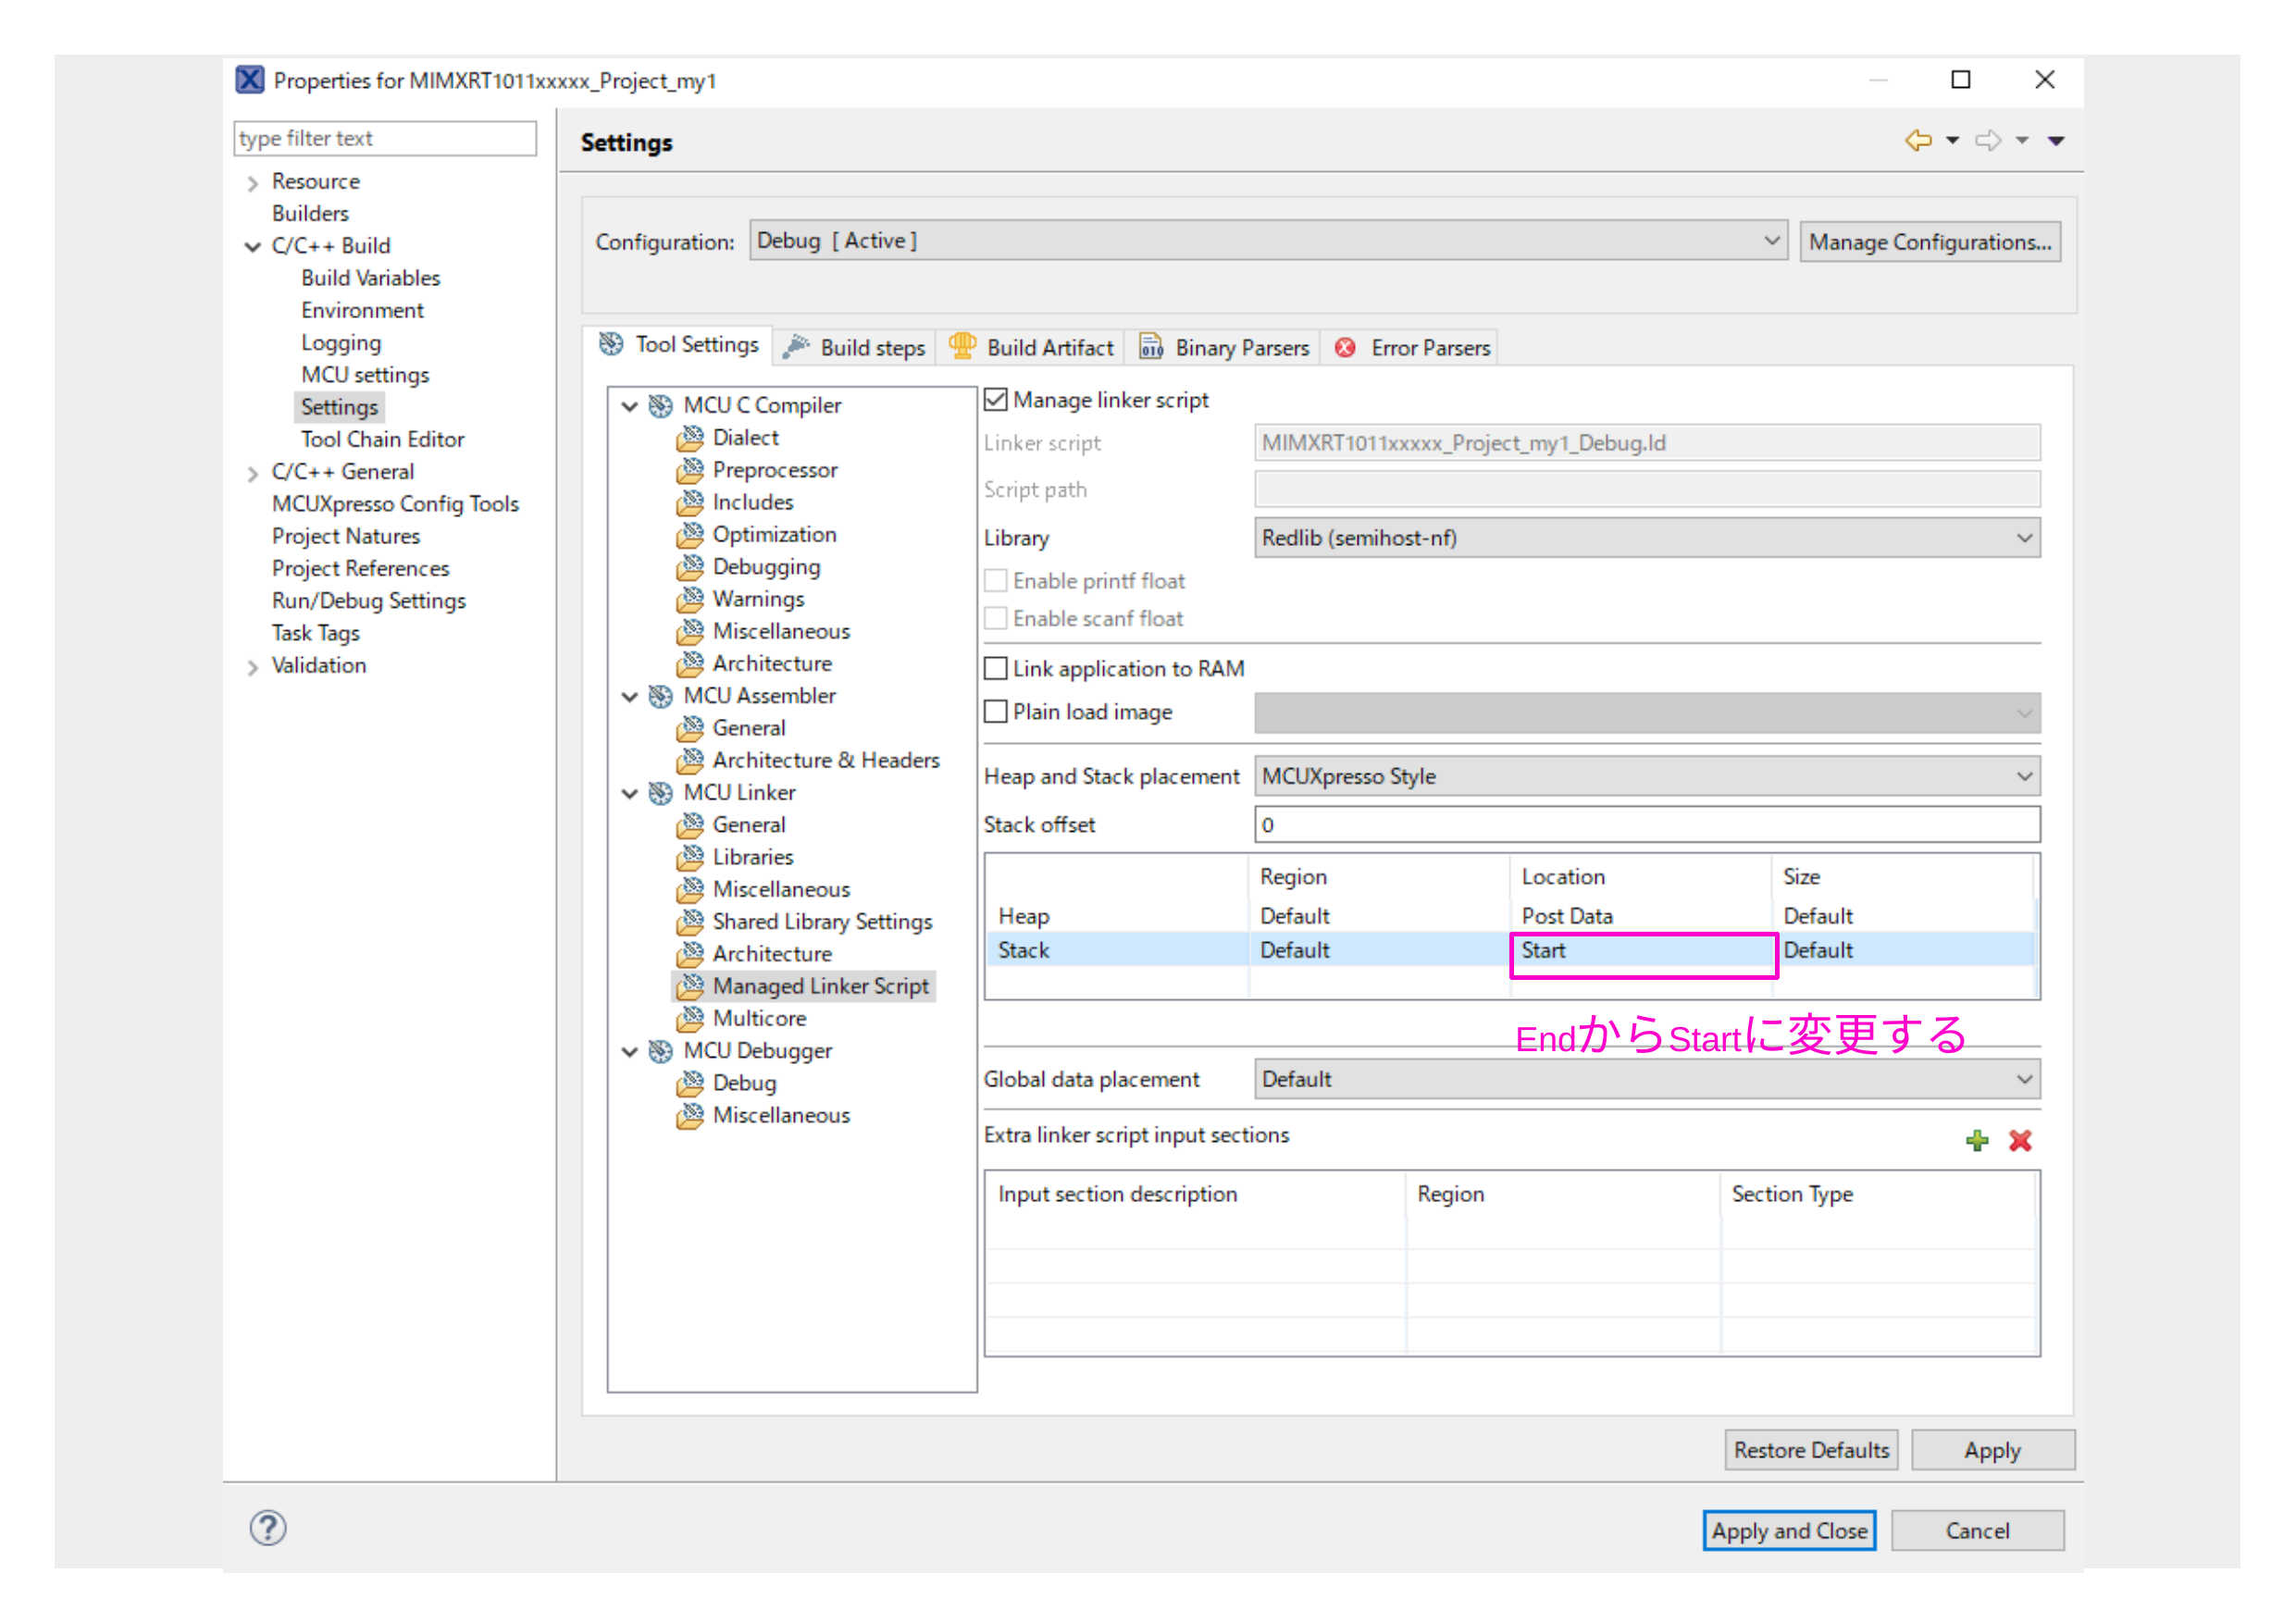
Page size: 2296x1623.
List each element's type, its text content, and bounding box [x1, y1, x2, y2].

picture [223, 58, 2084, 1573]
text_box EndからStartに変更する [1501, 991, 2028, 1061]
